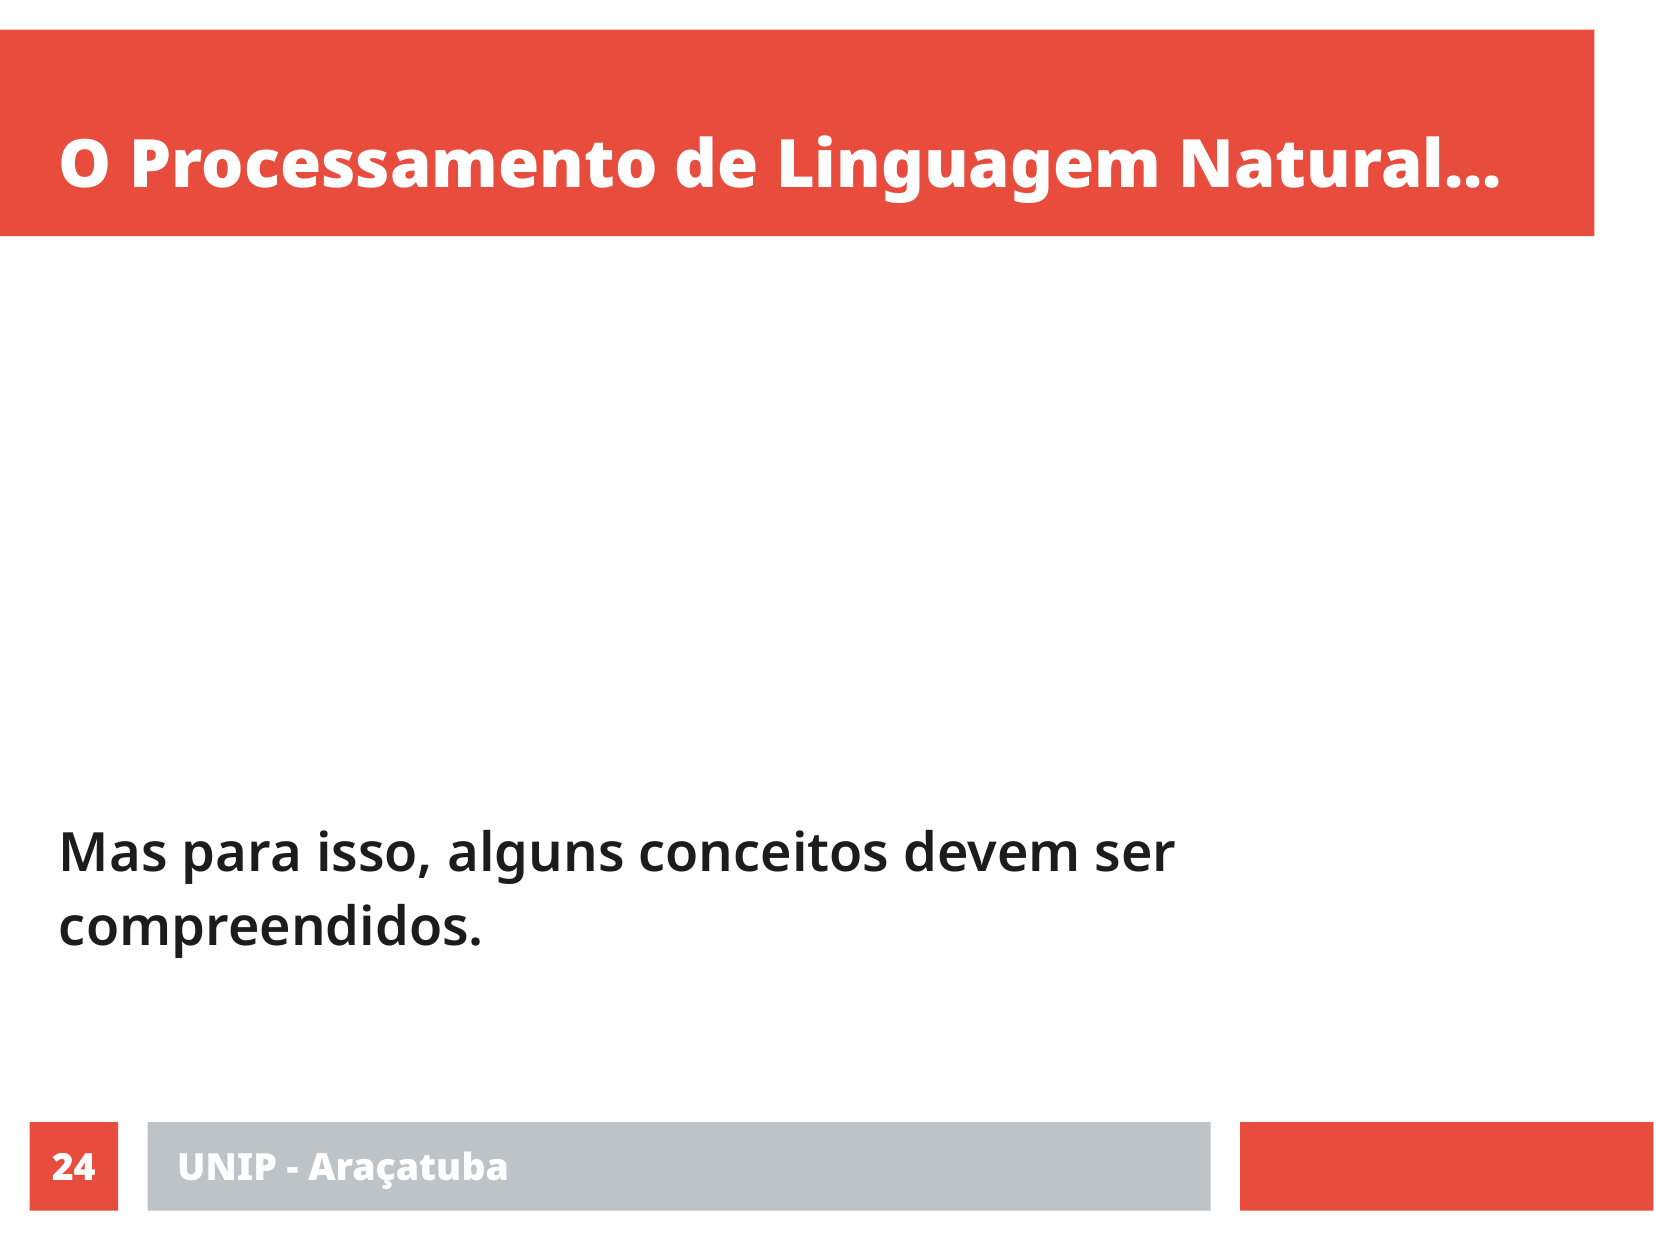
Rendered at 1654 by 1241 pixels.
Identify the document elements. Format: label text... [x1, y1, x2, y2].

title O Processamento de Linguagem Natural... [59, 59, 1595, 207]
list Mas para isso, alguns conceitos devem ser compreendidos. [59, 324, 1565, 1093]
